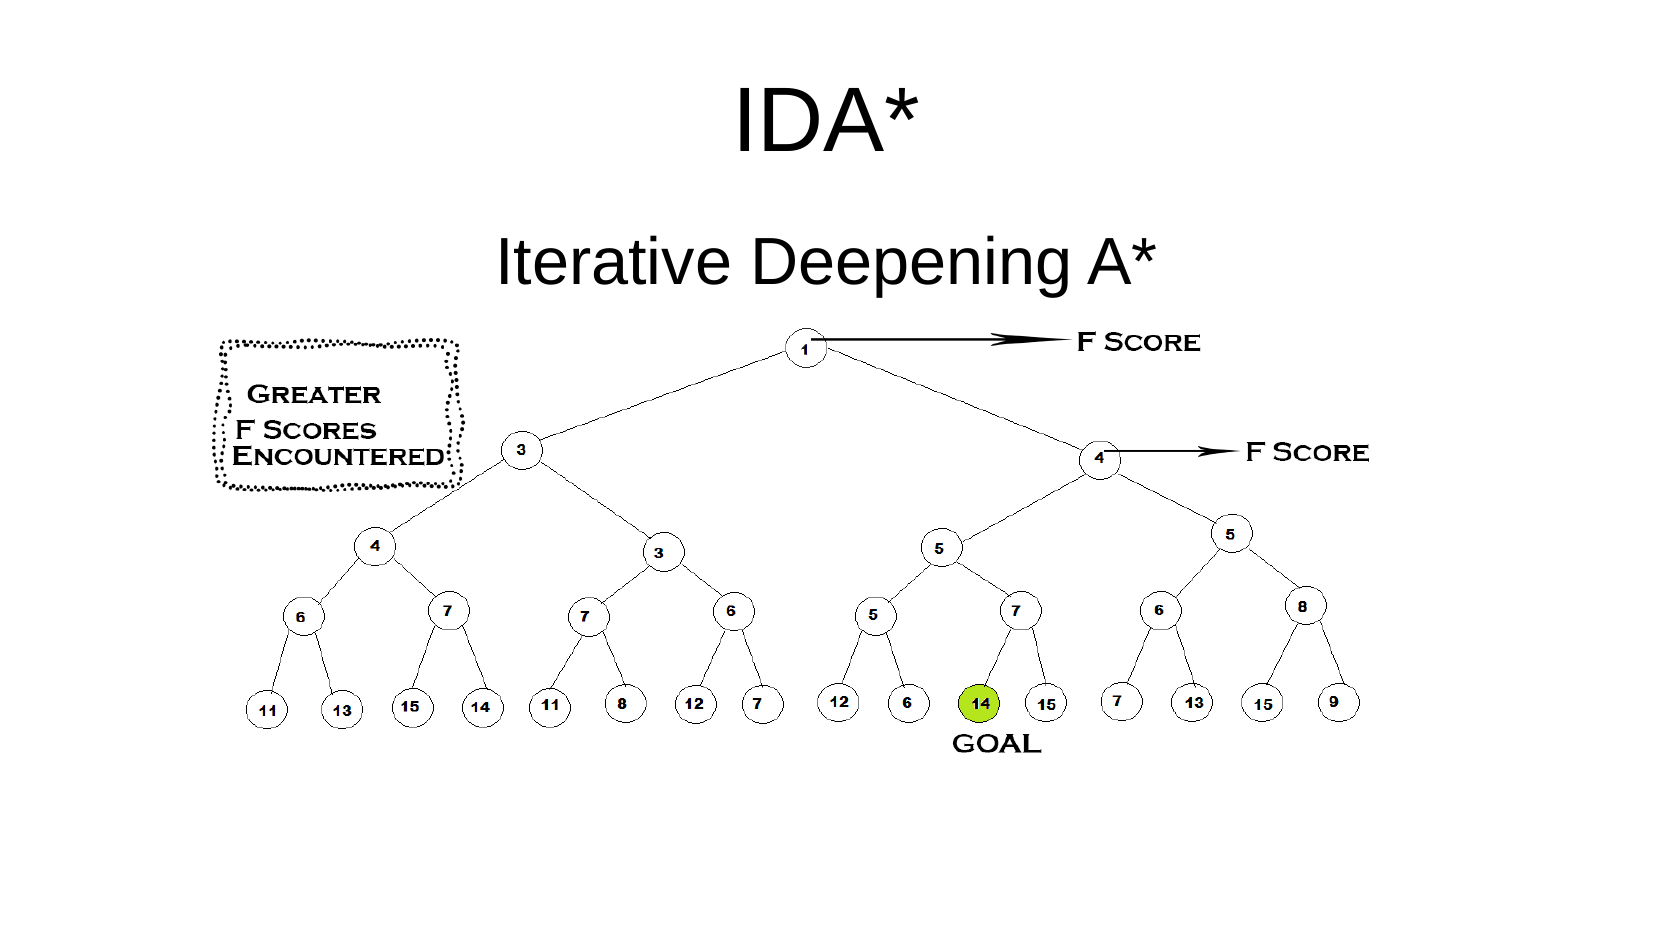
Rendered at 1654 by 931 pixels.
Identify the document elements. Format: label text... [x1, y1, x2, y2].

picture [207, 311, 1388, 916]
title IDA* [82, 37, 1571, 193]
subtitle Iterative Deepening A* [82, 217, 1571, 758]
